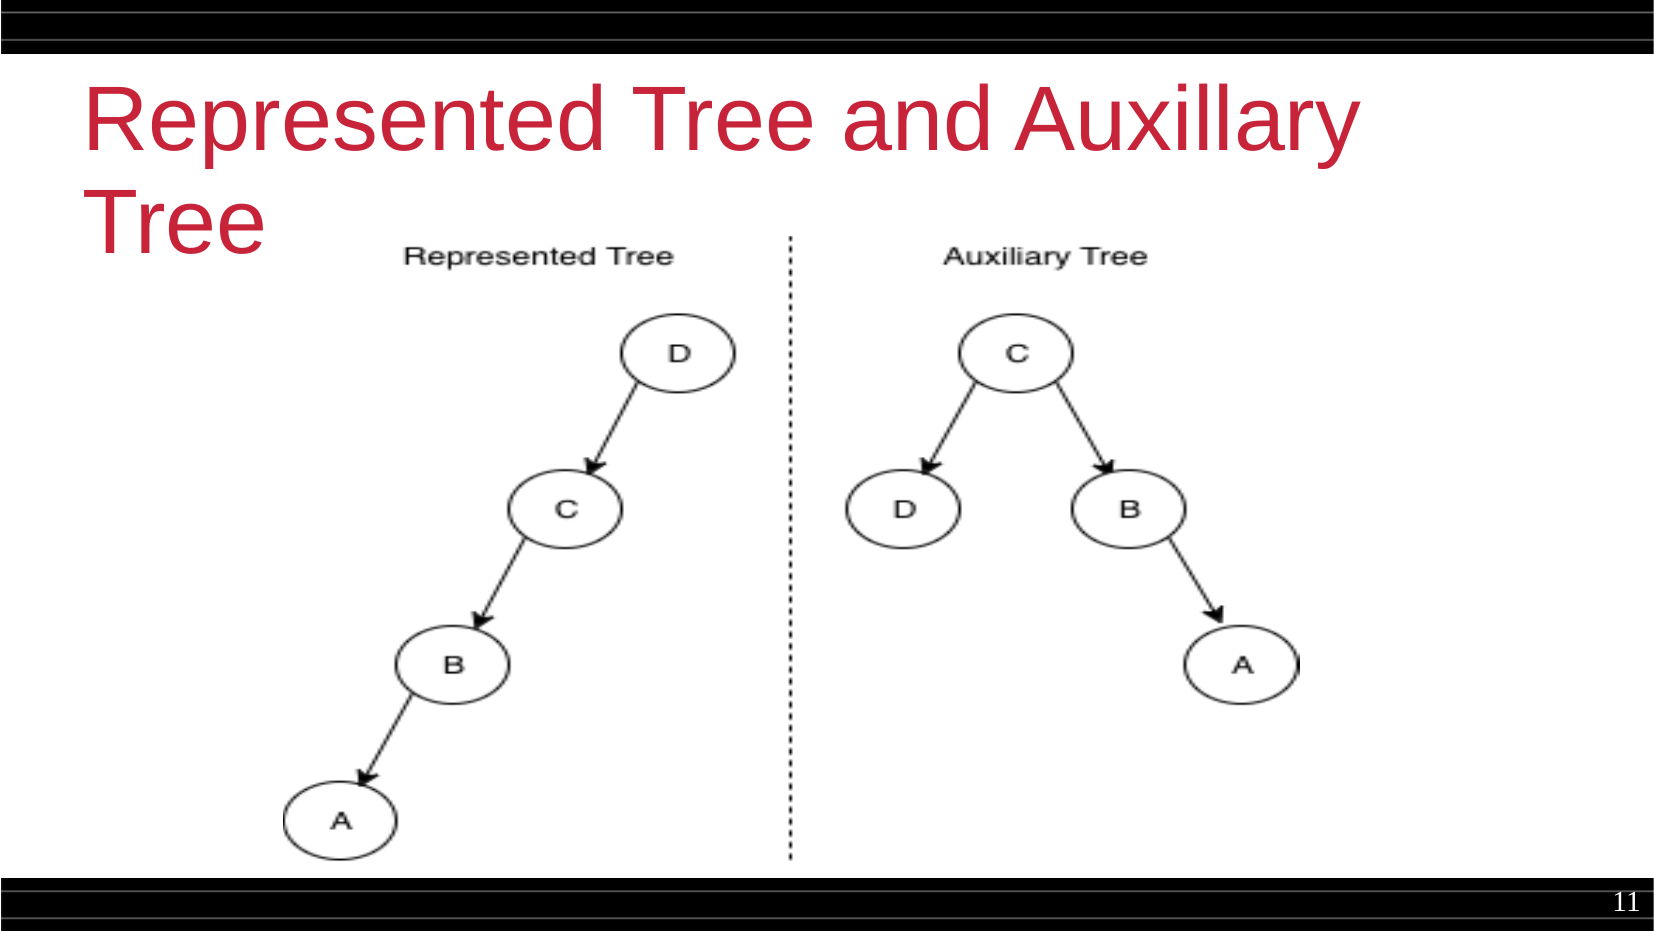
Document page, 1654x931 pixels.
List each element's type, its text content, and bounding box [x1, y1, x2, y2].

picture [1, 0, 1654, 54]
picture [1, 878, 1654, 931]
picture [283, 236, 1300, 863]
title Represented Tree and Auxillary Tree [82, 67, 1571, 273]
